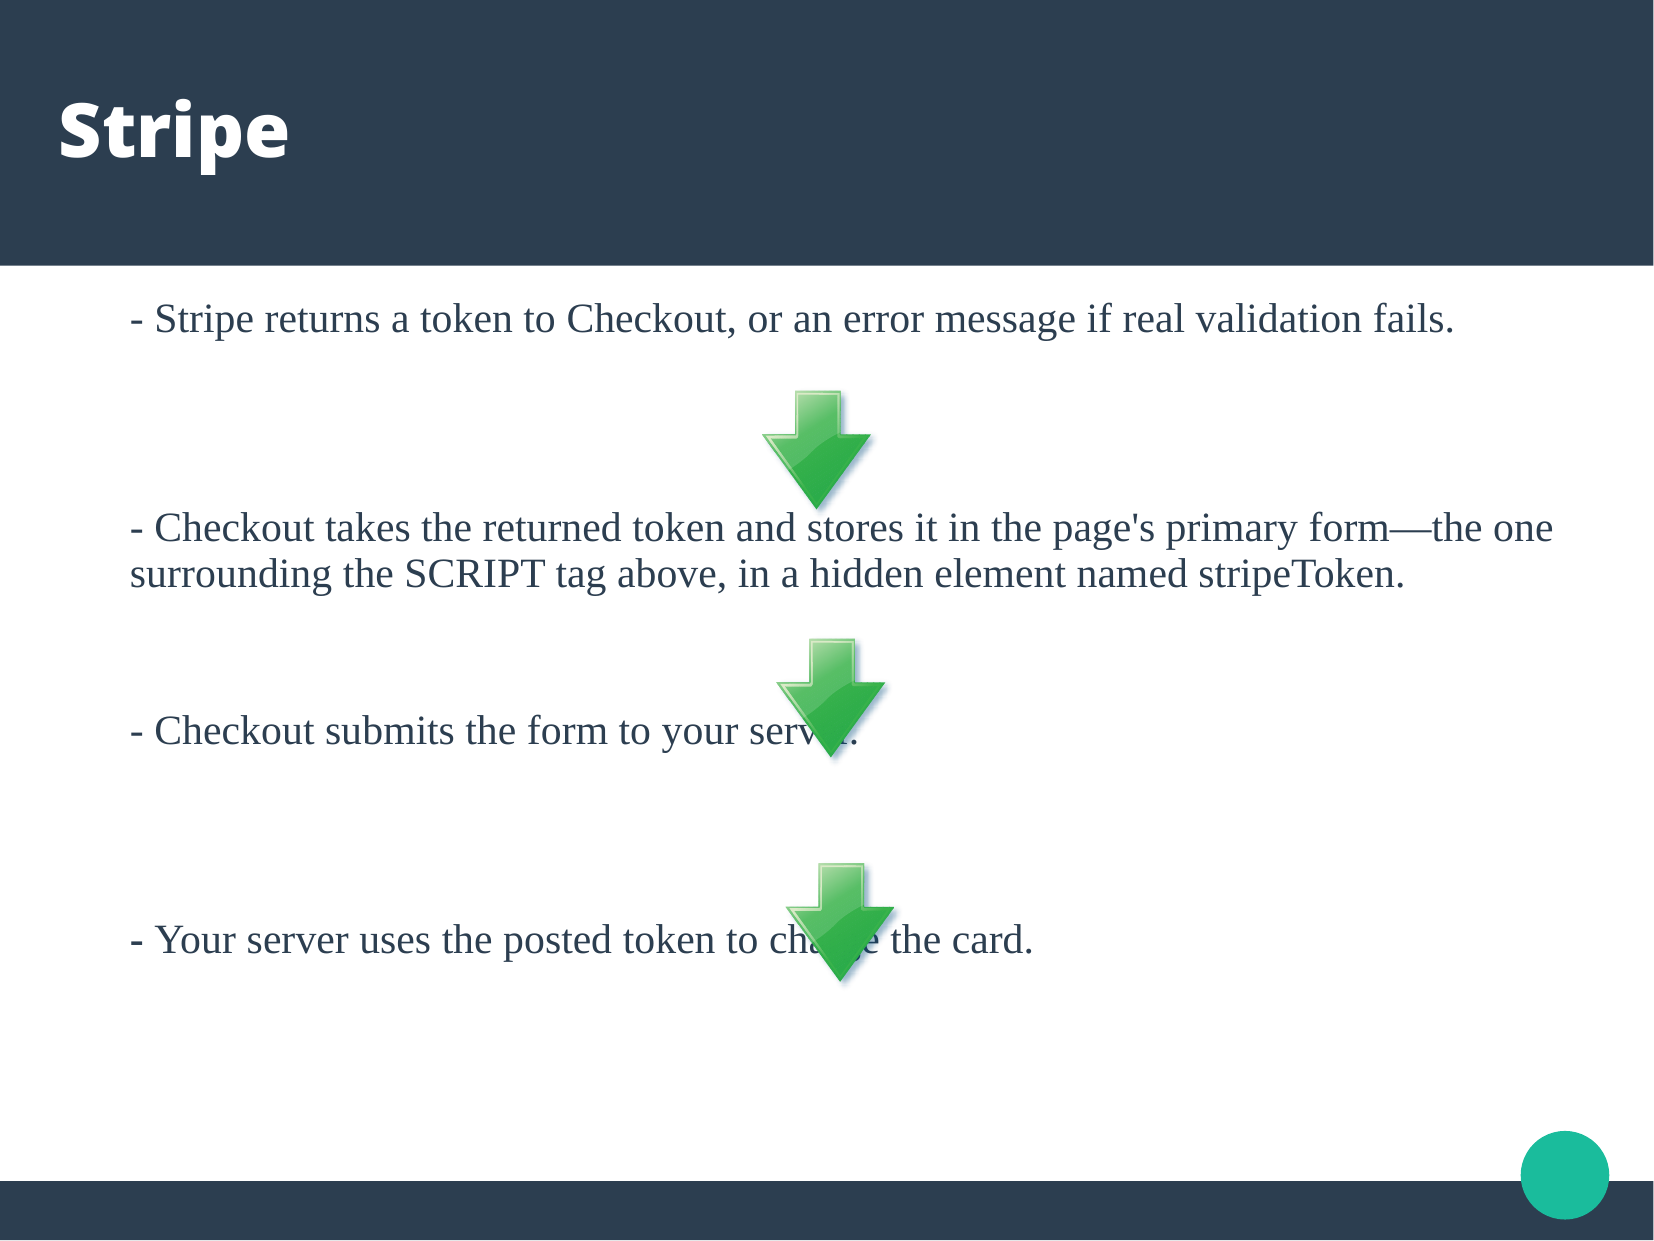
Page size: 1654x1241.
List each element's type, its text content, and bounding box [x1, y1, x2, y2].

picture [767, 625, 901, 780]
picture [753, 377, 886, 532]
picture [776, 850, 910, 1004]
title Stripe [59, 49, 1595, 207]
list - Stripe returns a token to Checkout, or an error message if real validation fails. - Checkout takes the returned token and stores it in the page's primary form—the one surrounding the SCRIPT tag above, in a hidden element named stripeToken. - Checkout submits the form to your server. - Your server uses the posted token to charge the card. [59, 295, 1595, 1193]
